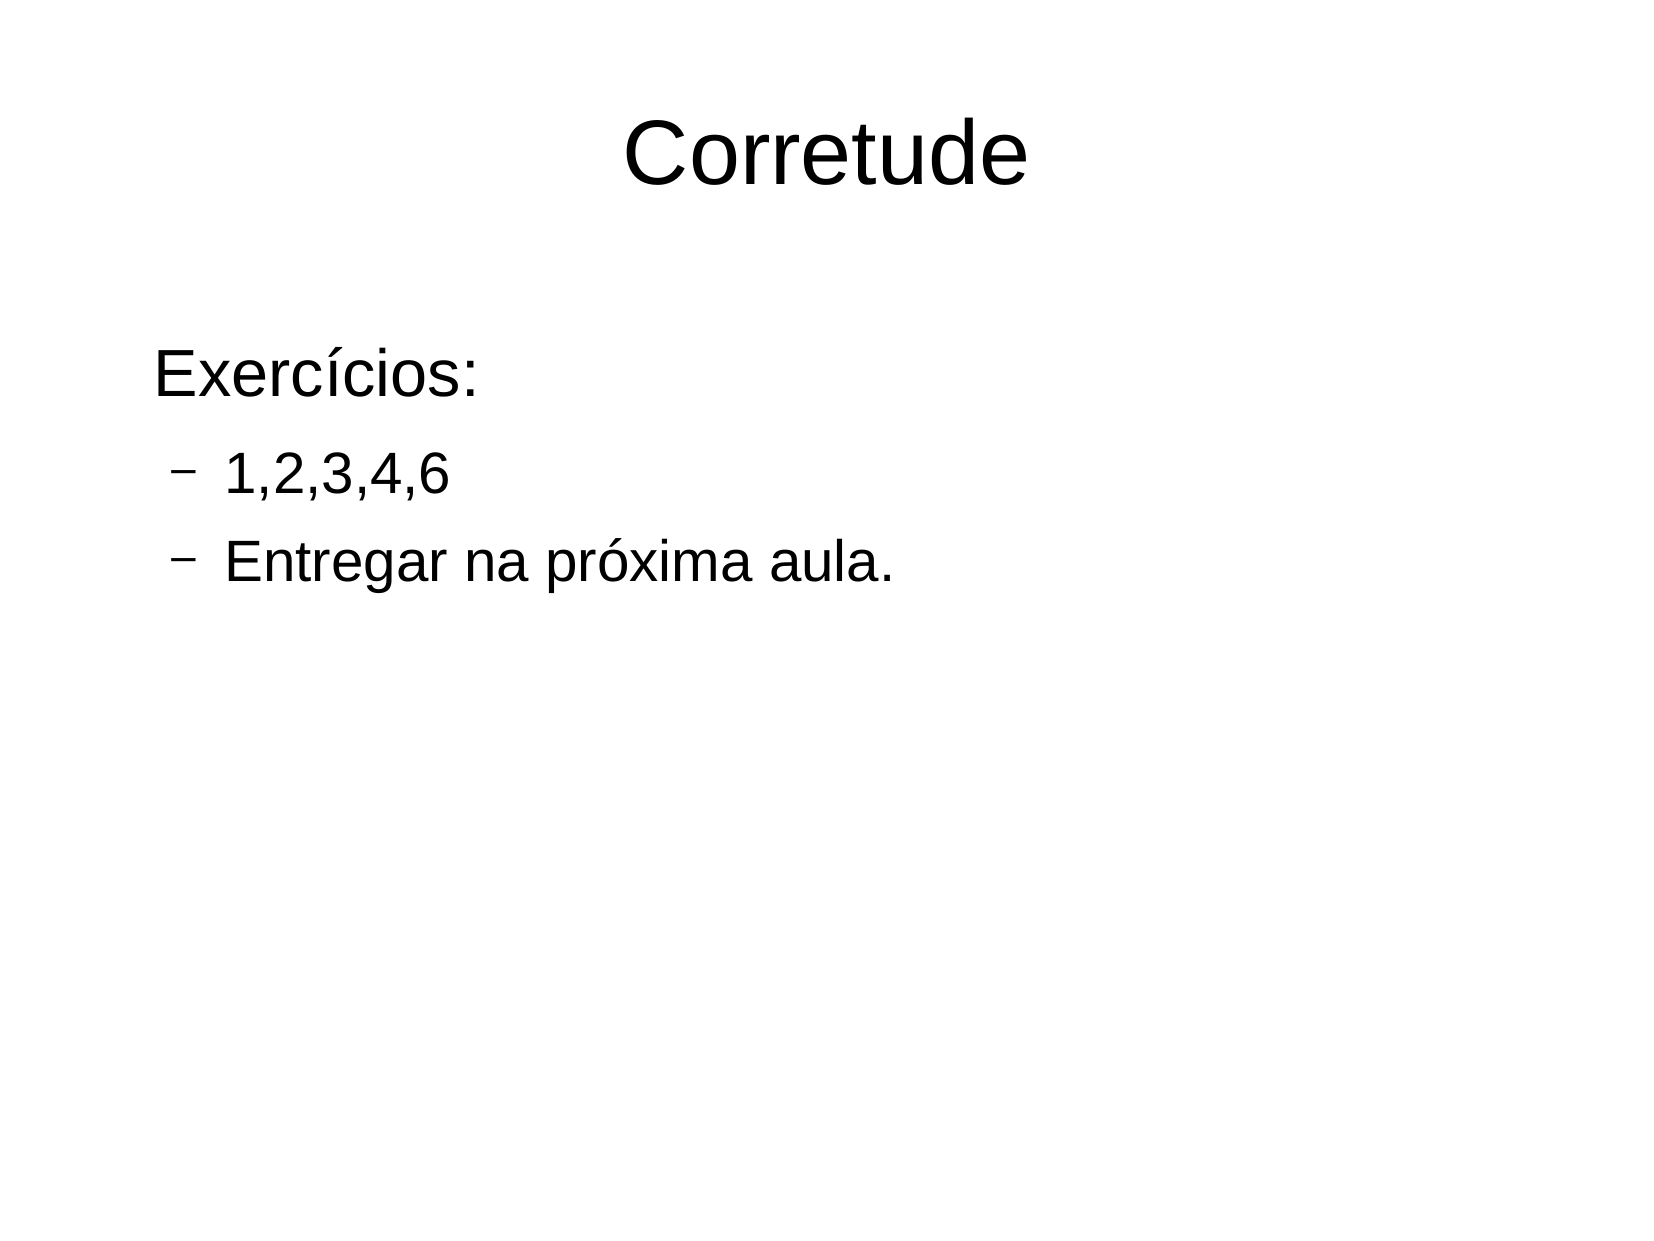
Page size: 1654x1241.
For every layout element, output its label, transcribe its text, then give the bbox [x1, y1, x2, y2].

title Corretude [82, 49, 1571, 257]
list Exercícios: 1,2,3,4,6 Entregar na próxima aula. [82, 336, 1538, 964]
